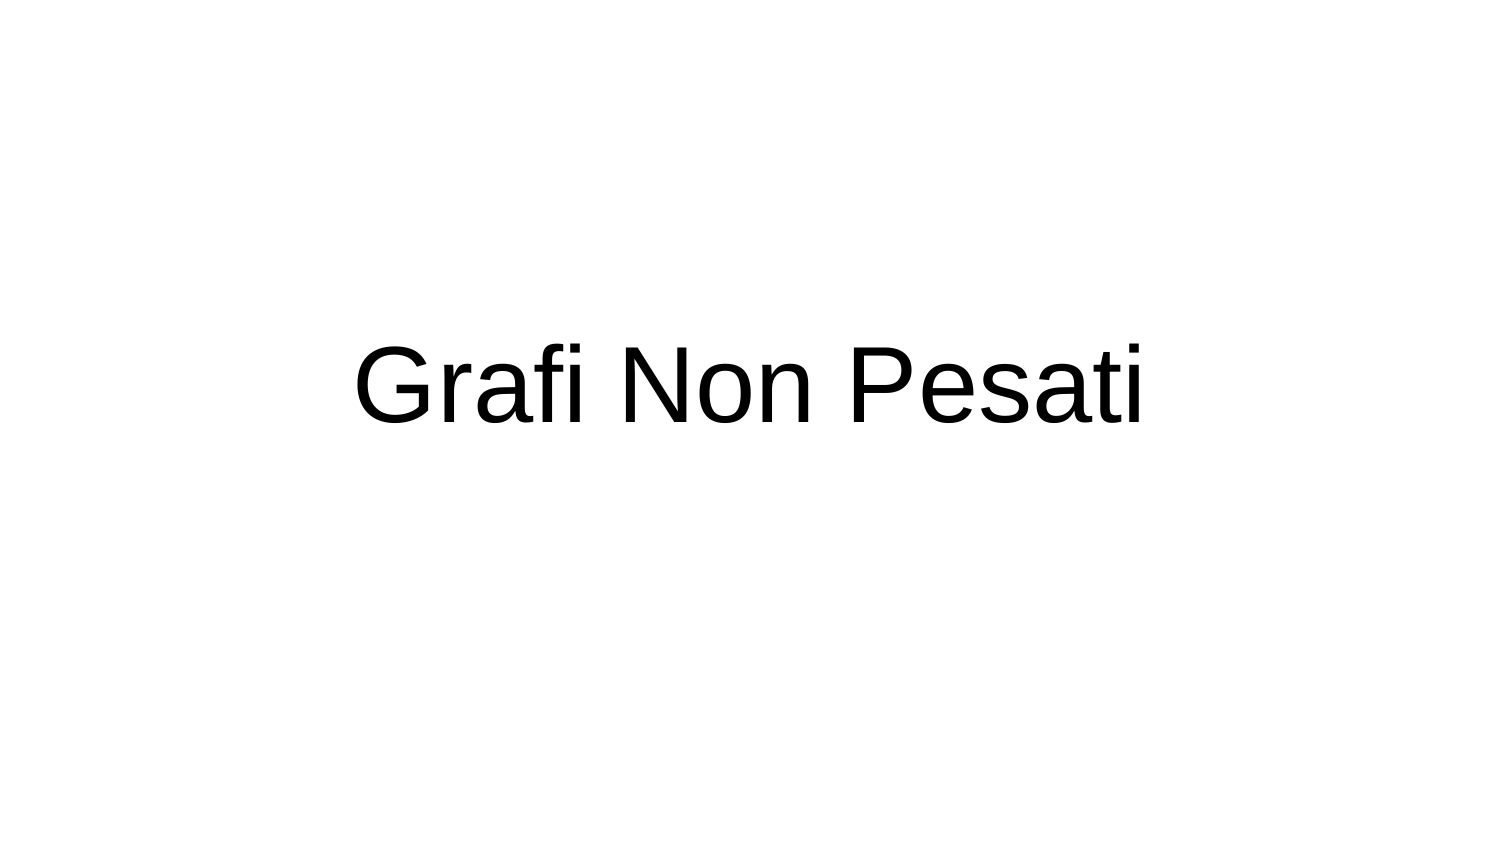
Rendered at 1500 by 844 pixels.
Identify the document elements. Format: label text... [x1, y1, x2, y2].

title Grafi Non Pesati [51, 122, 1449, 459]
